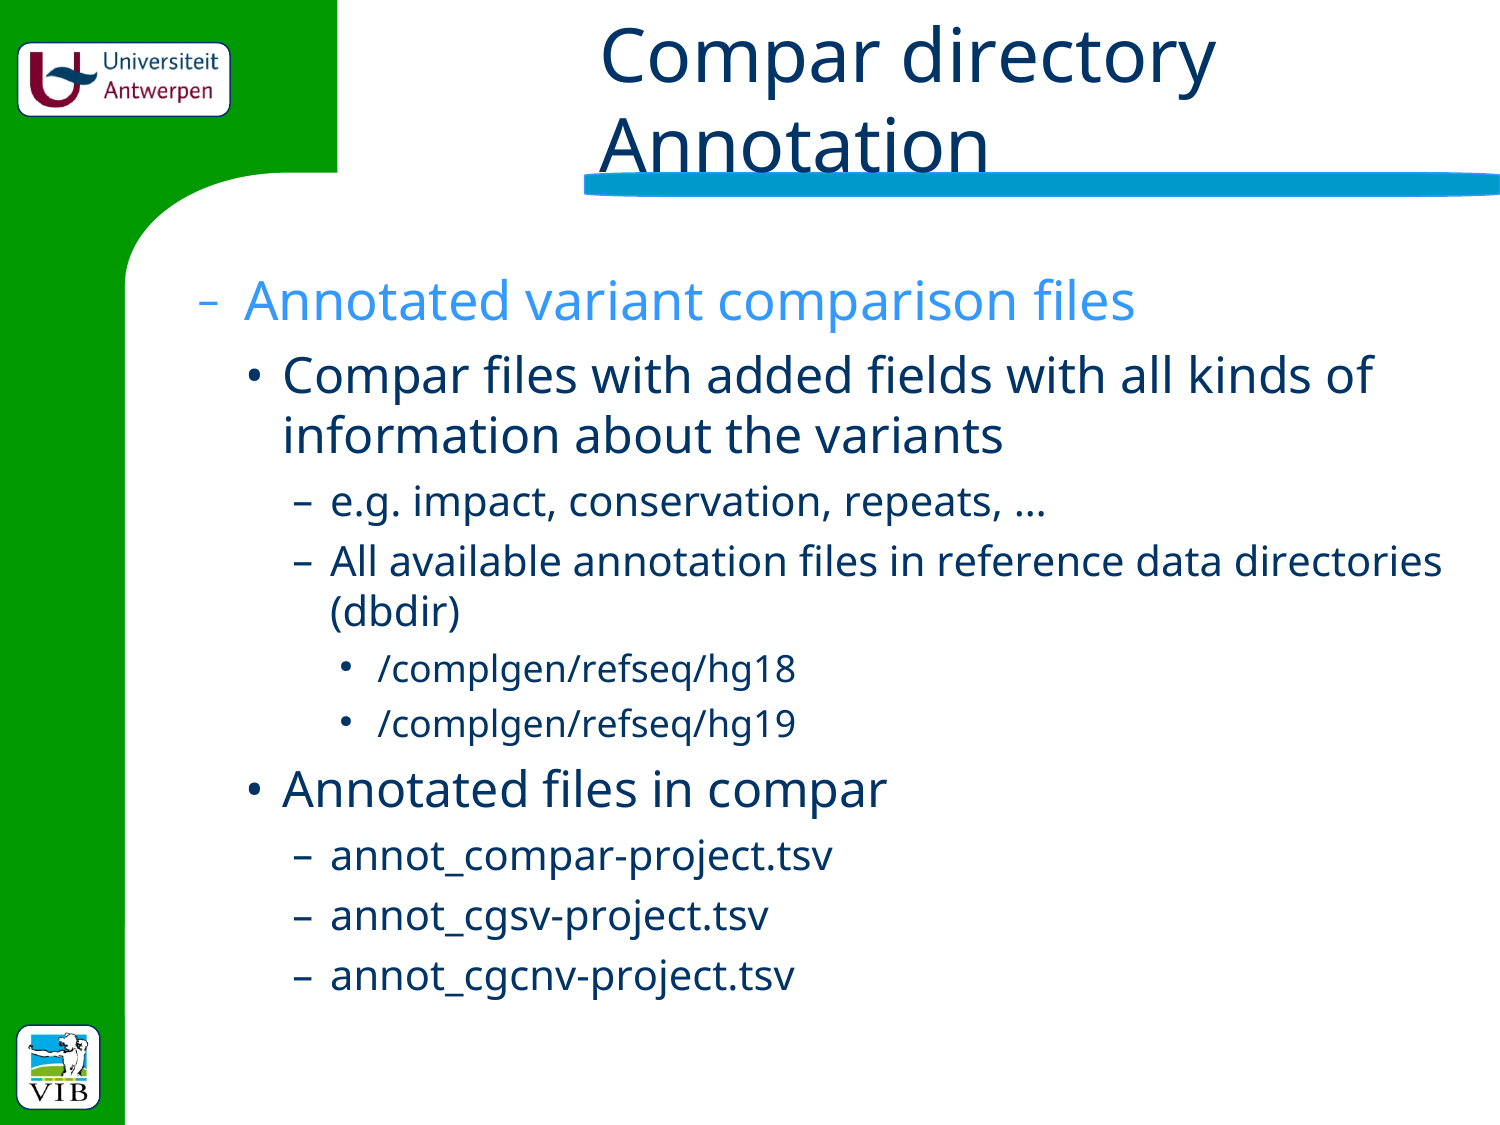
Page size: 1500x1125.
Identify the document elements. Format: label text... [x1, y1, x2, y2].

picture [25, 1029, 91, 1107]
list Annotated variant comparison files Compar files with added fields with all kinds of information about the variants e.g. impact, conservation, repeats, … All available annotation files in reference data directories (dbdir) /complgen/refseq/hg18 /complgen/refseq/hg19 Annotated files in compar annot_compar-project.tsv annot_cgsv-project.tsv annot_cgcnv-project.tsv [159, 258, 1465, 1085]
title Compar directory Annotation [584, 0, 1500, 195]
picture [25, 47, 223, 112]
